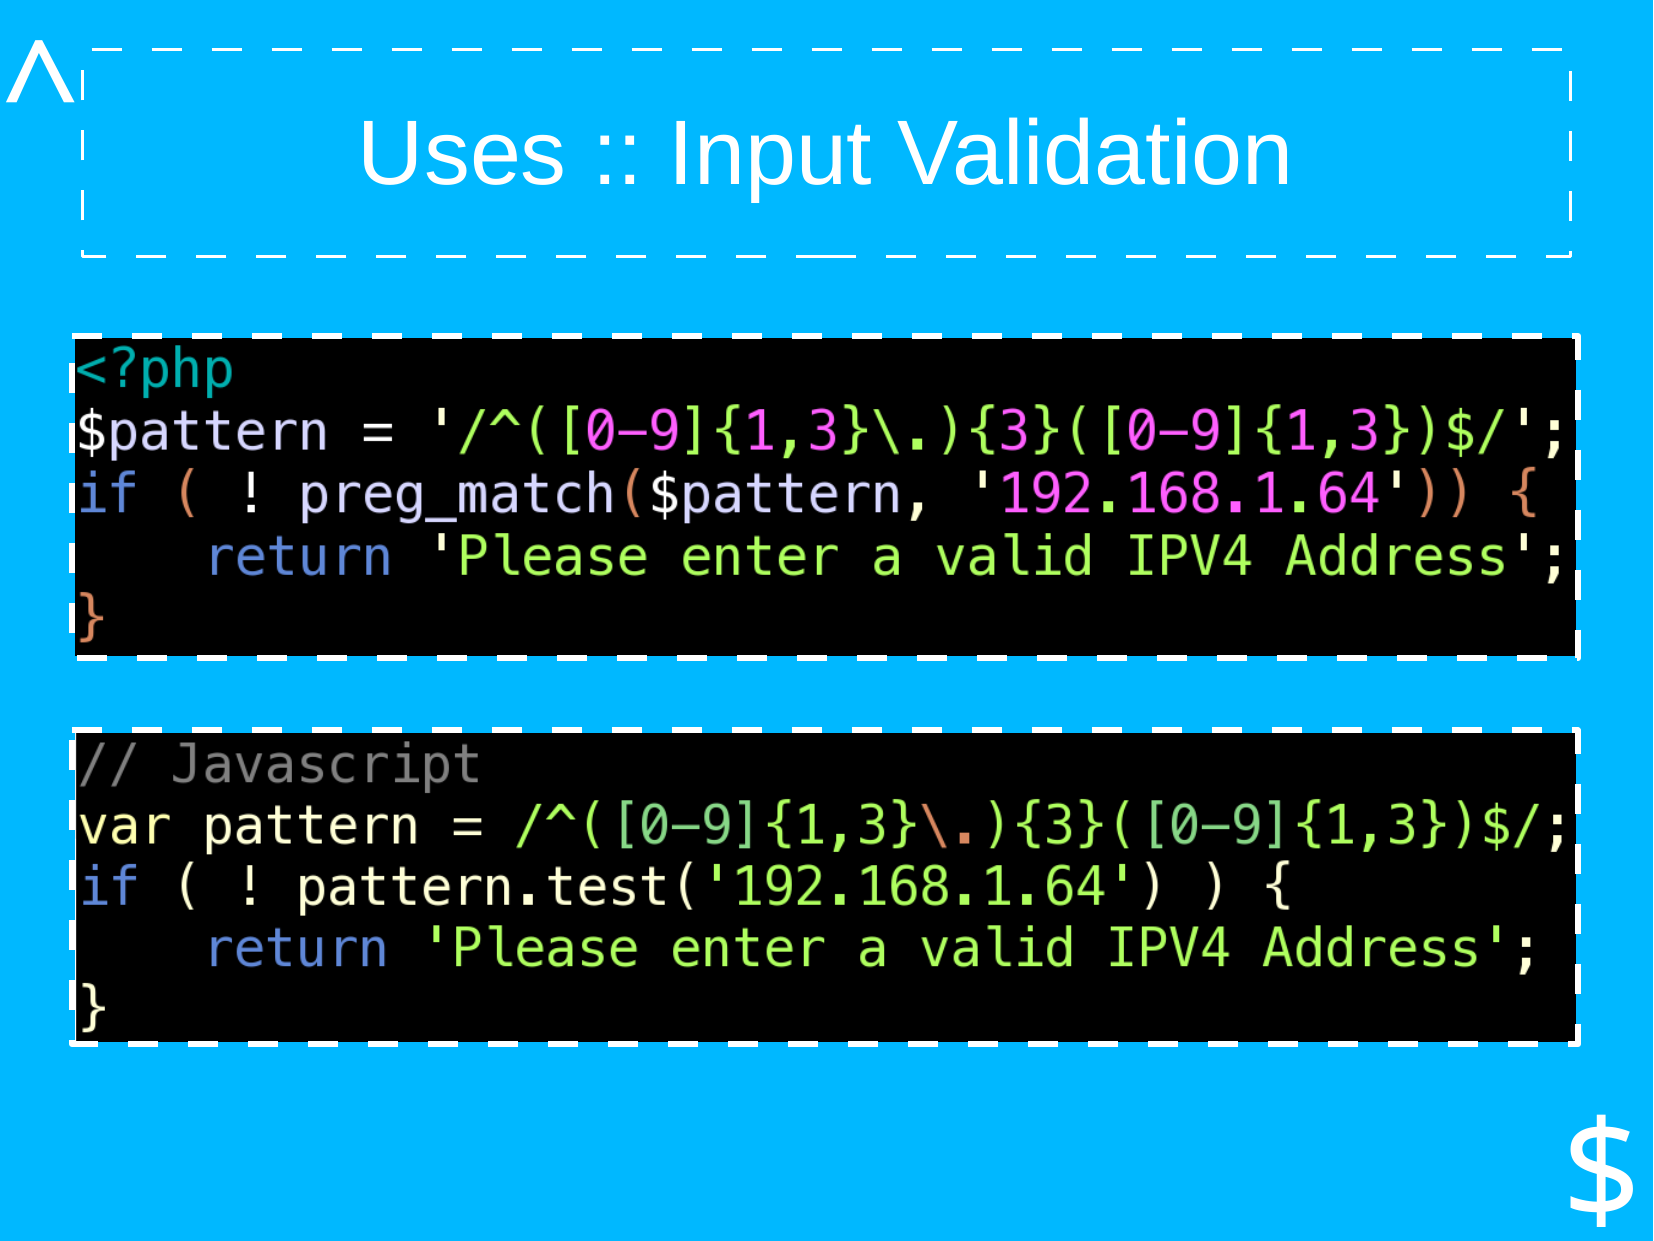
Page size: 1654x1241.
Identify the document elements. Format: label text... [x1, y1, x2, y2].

title Uses :: Input Validation [82, 49, 1571, 257]
picture [75, 733, 1576, 1042]
picture [75, 338, 1576, 656]
